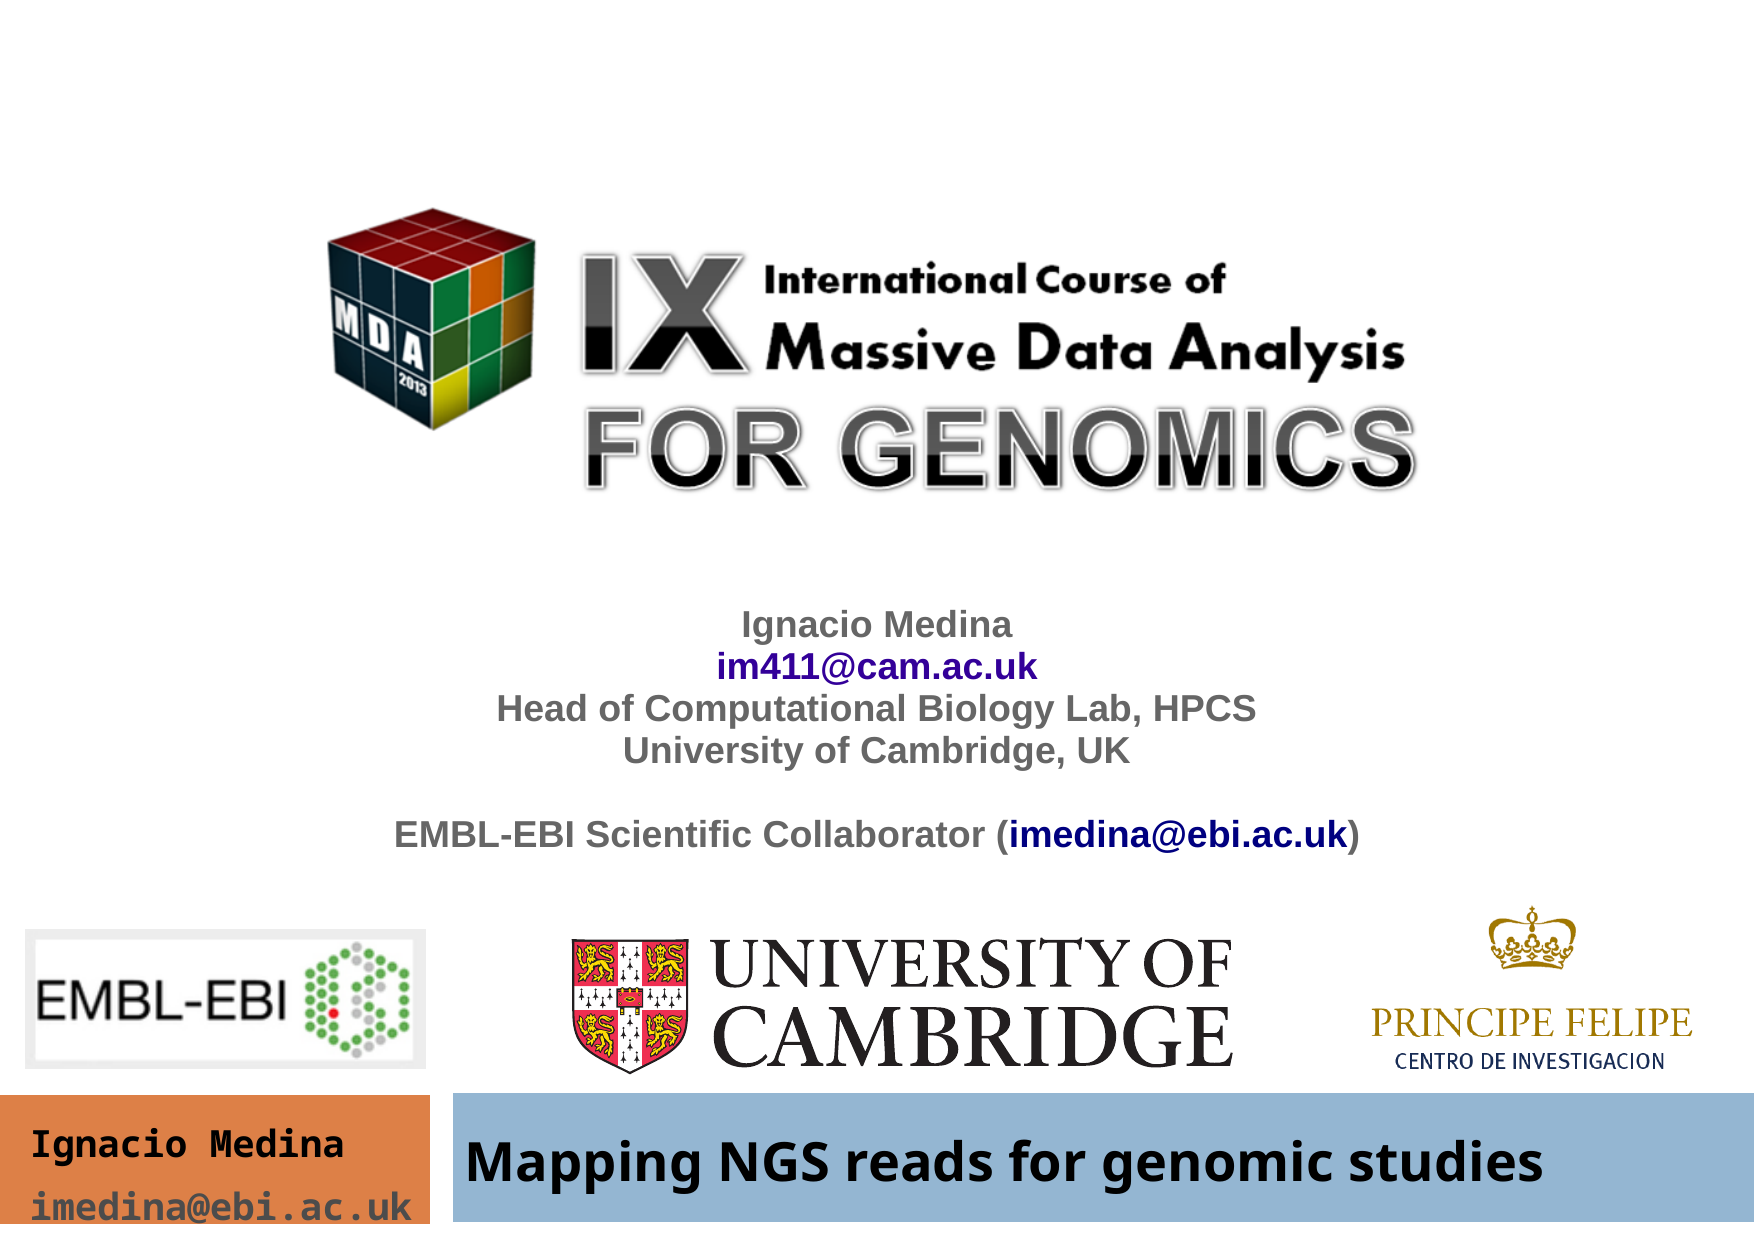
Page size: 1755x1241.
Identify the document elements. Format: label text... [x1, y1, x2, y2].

picture [1369, 905, 1695, 1070]
picture [571, 937, 1233, 1075]
text_box Ignacio Medina im411@cam.ac.uk Head of Computational Biology Lab, HPCS University of Cambridge, UK EMBL-EBI Scientific Collaborator (imedina@ebi.ac.uk) [352, 595, 1403, 905]
text_box Ignacio Medina imedina@ebi.ac.uk [15, 1110, 436, 1224]
picture [25, 929, 426, 1069]
text_box Mapping NGS reads for genomic studies [450, 1116, 1726, 1241]
picture [325, 194, 1429, 519]
